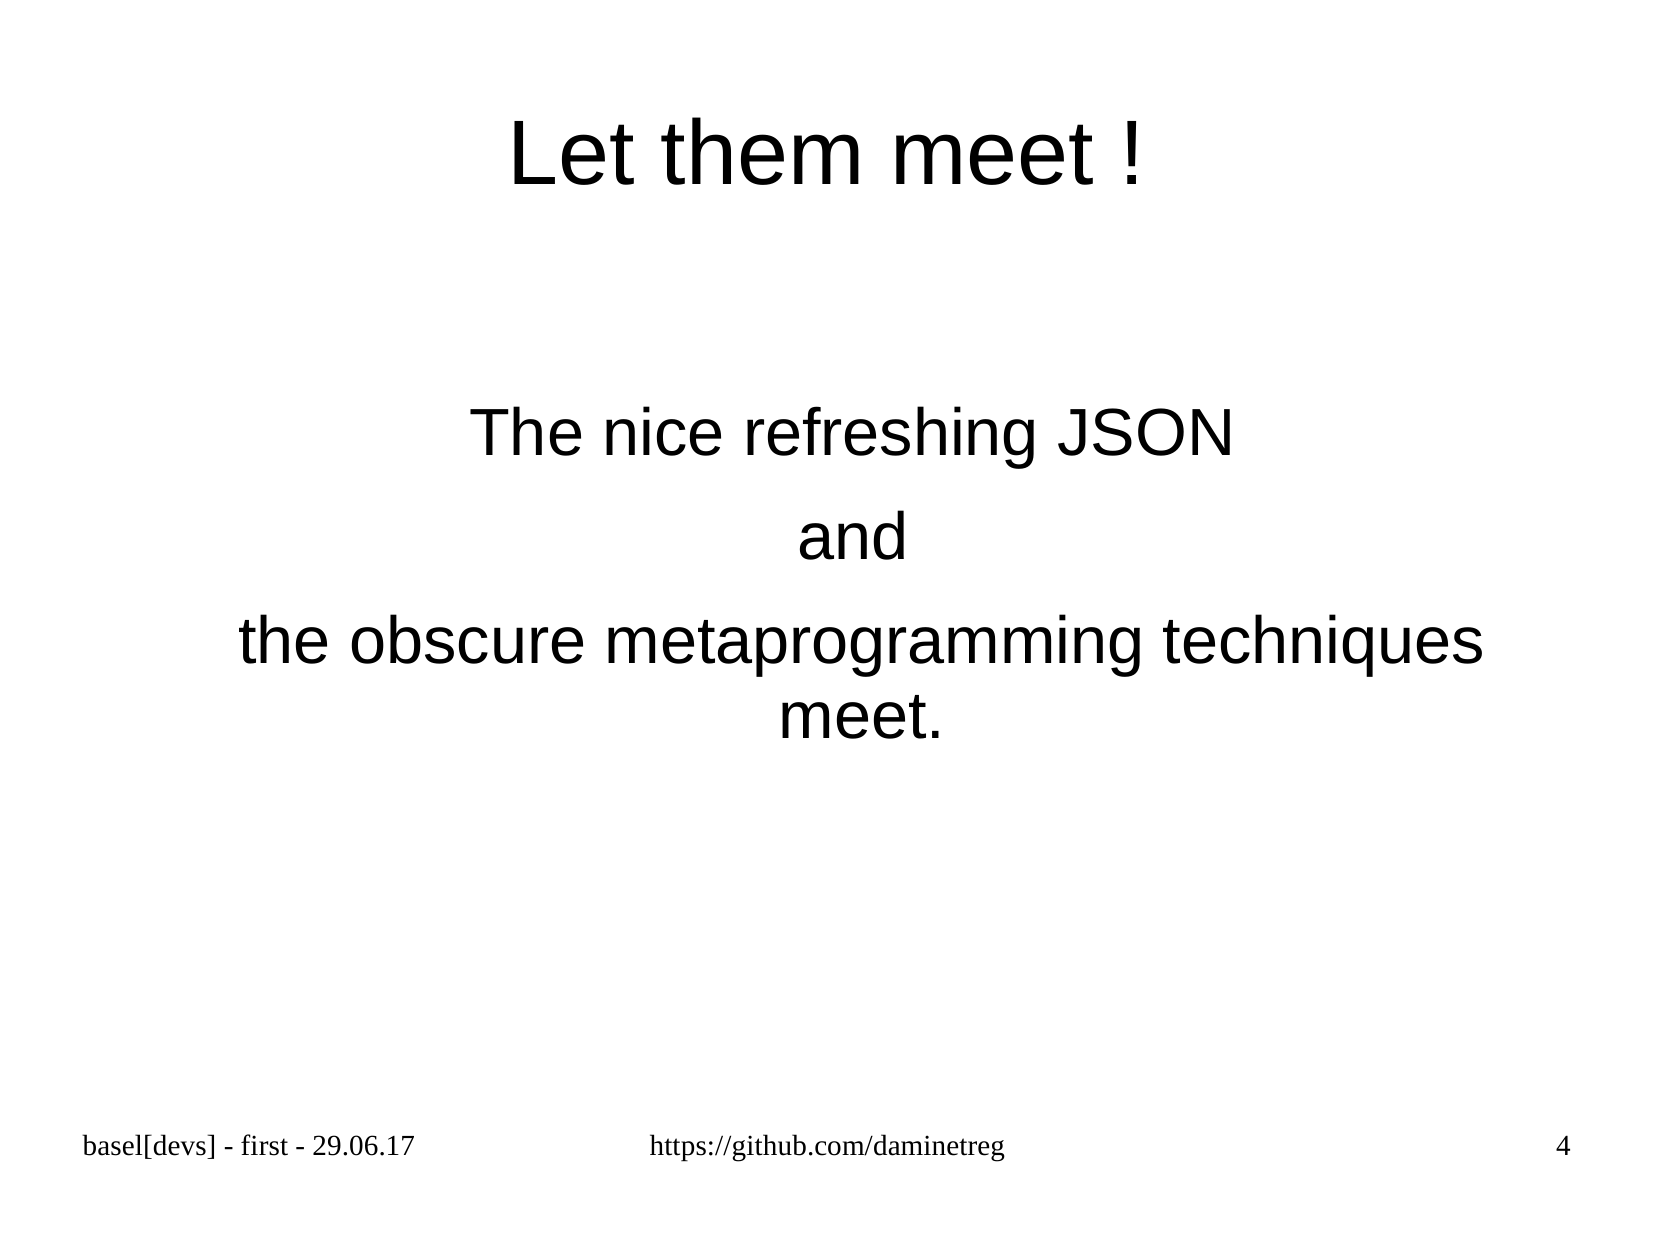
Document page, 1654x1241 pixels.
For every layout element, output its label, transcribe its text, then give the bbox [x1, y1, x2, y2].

list The nice refreshing JSON and the obscure metaprogramming techniques meet. [82, 290, 1571, 1010]
title Let them meet ! [82, 49, 1571, 257]
